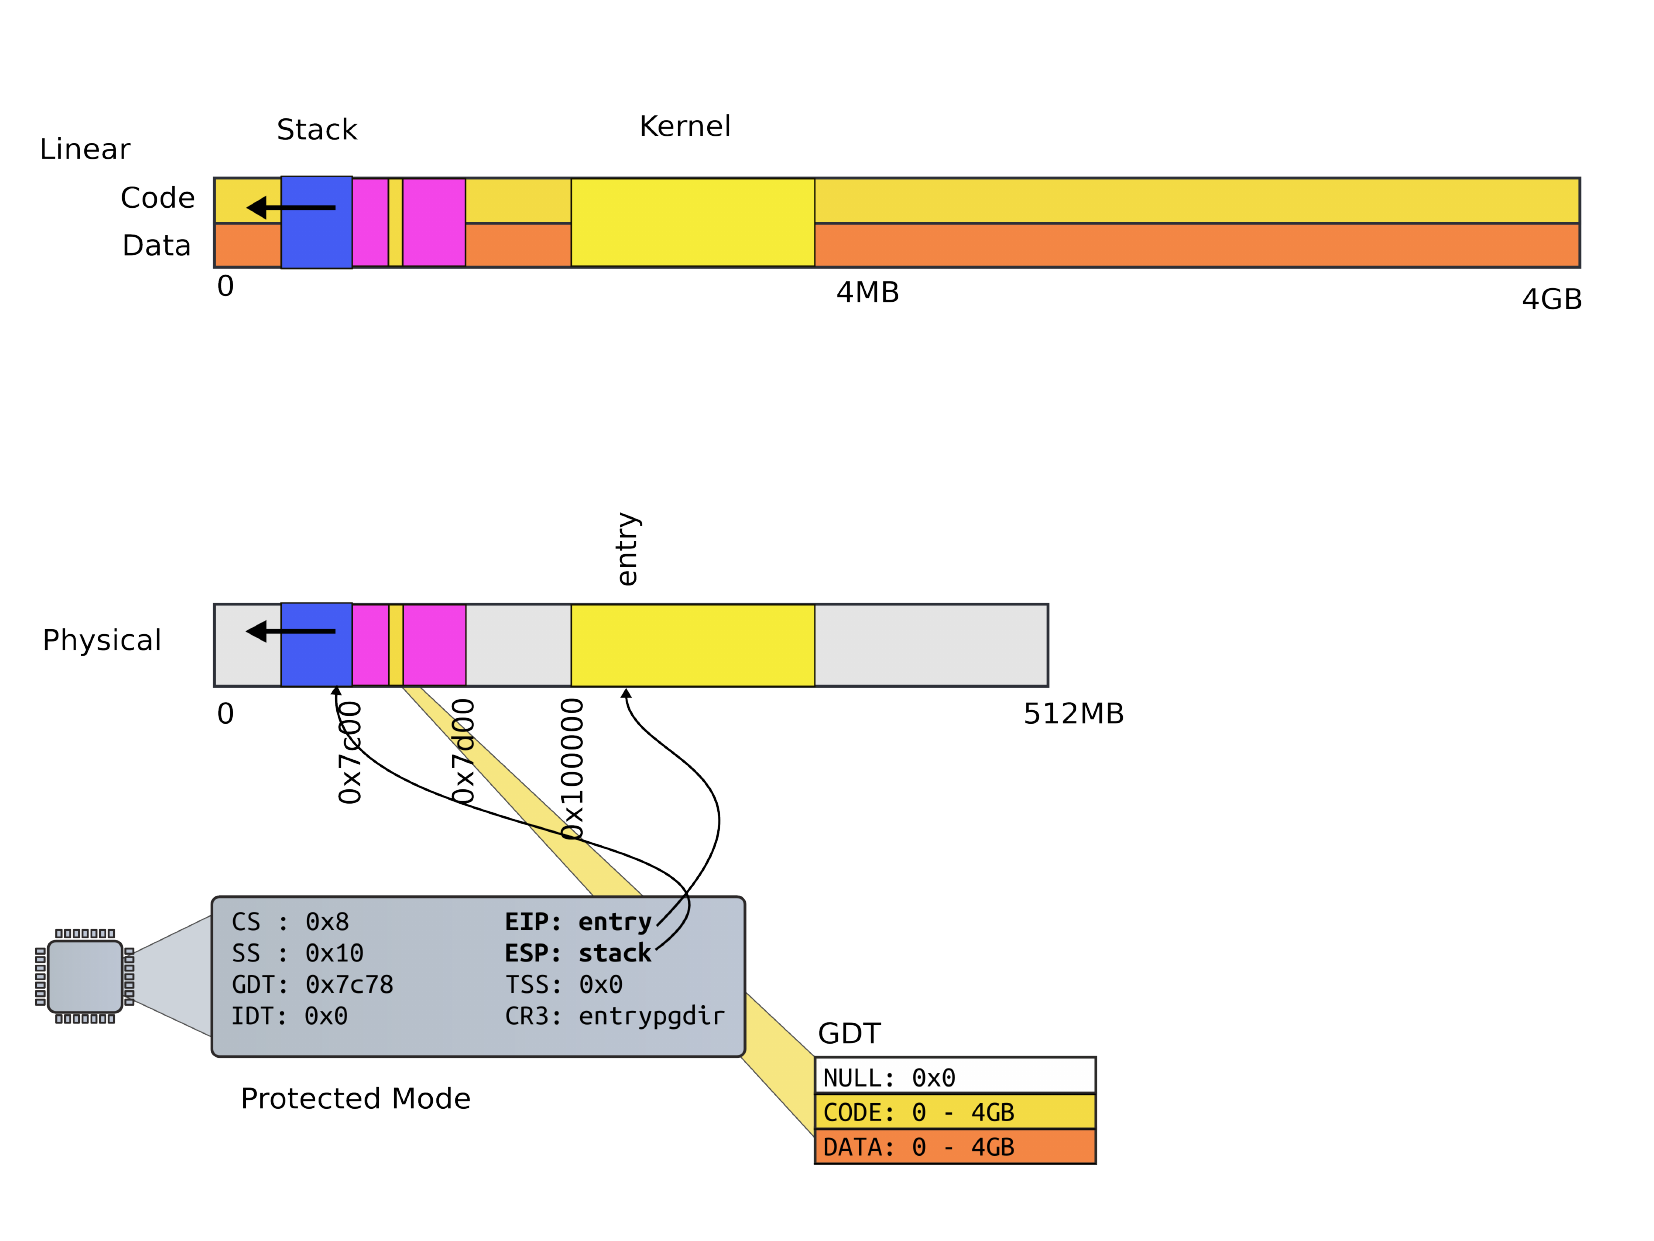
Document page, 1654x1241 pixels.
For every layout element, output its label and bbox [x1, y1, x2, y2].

picture [35, 114, 1582, 1165]
